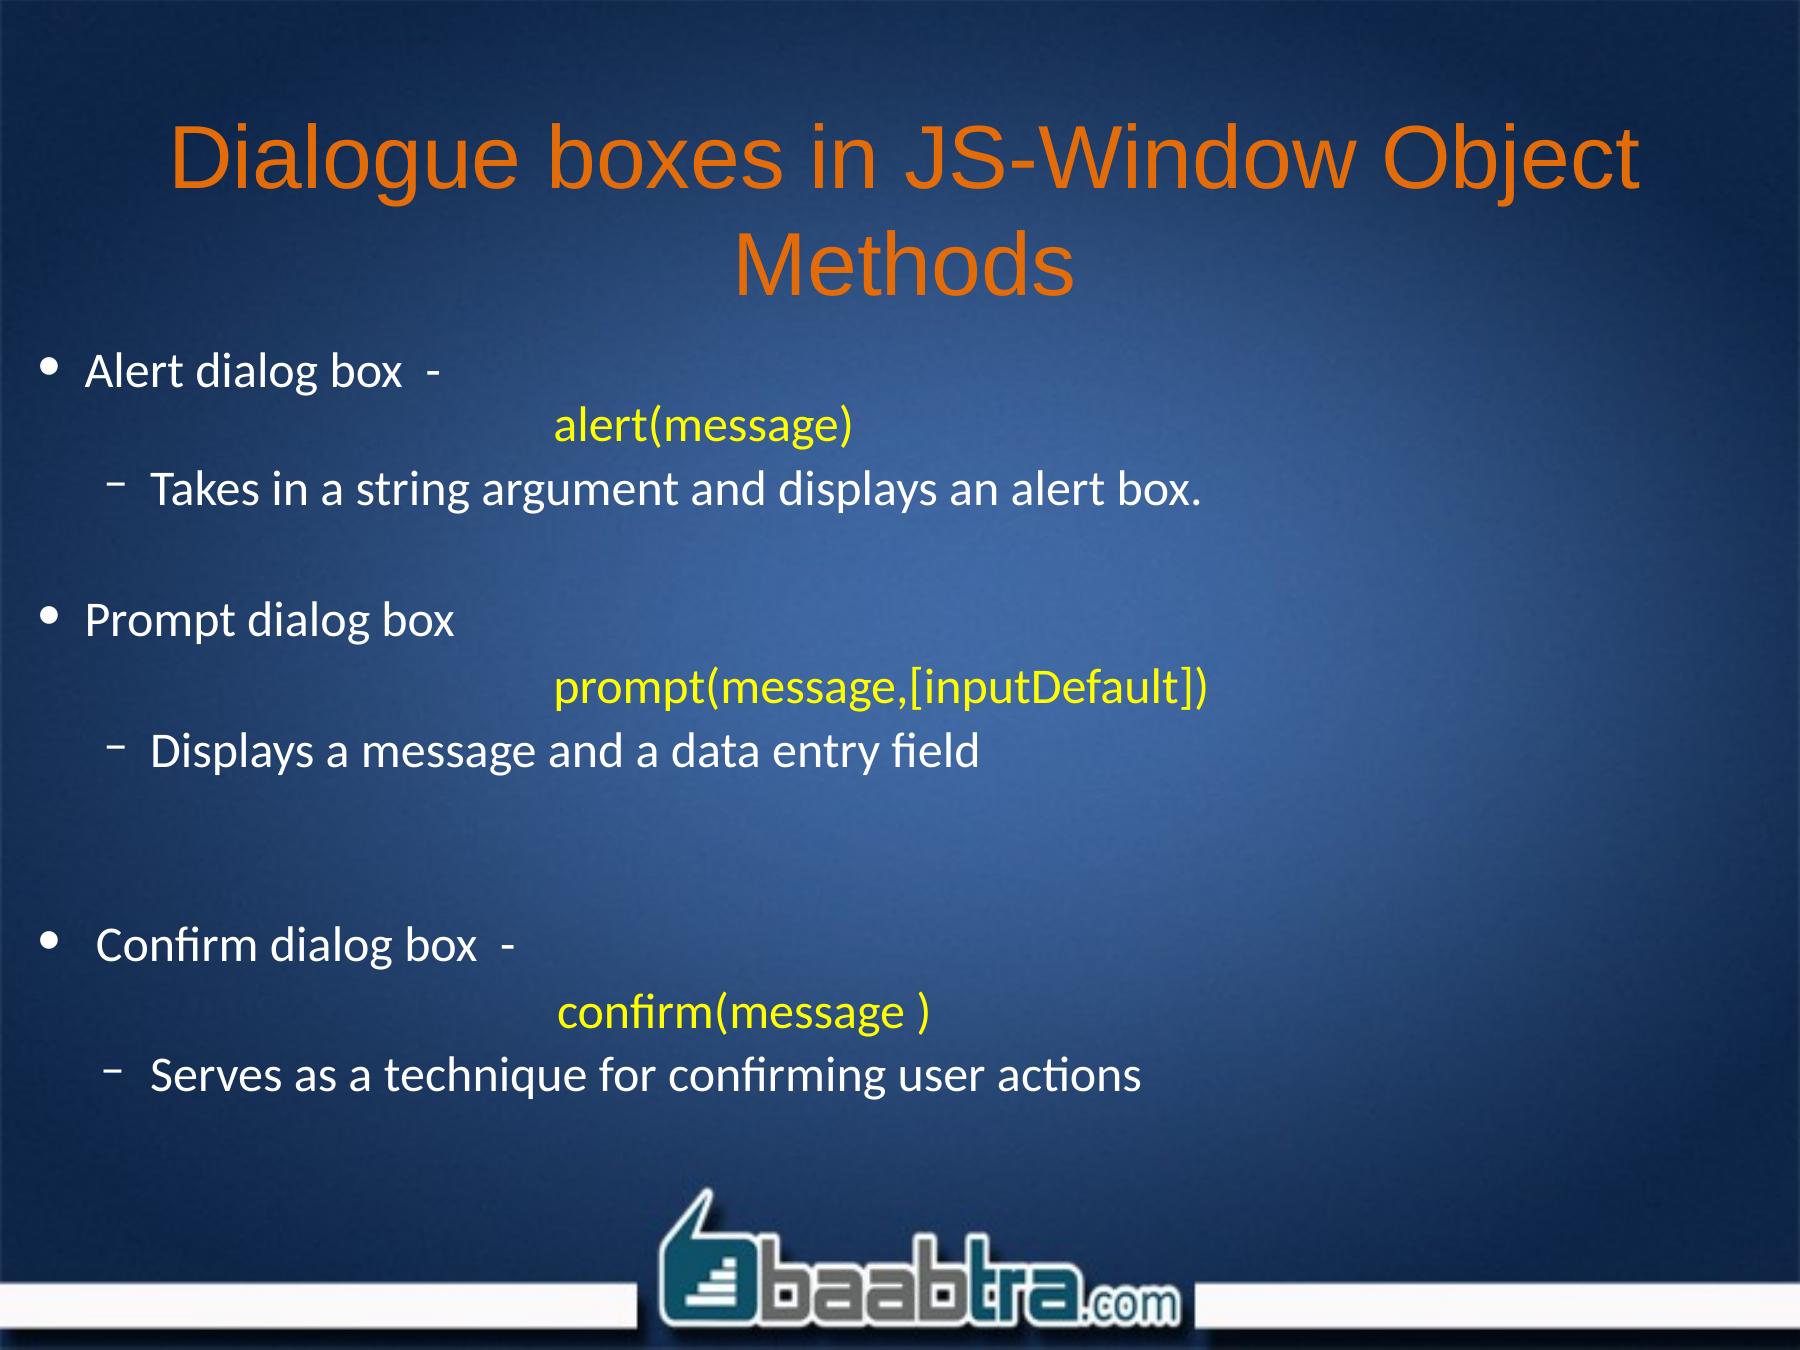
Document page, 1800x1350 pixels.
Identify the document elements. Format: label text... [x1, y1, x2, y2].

picture [0, 0, 1800, 1350]
text_box Dialogue boxes in JS-Window Object Methods [53, 112, 1756, 300]
text_box Alert dialog box - alert(message) Takes in a string argument and displays an alert box. Prompt dialog box prompt(message,[inputDefault]) Displays a message and a data entry field Confirm dialog box - confirm(message ) Serves as a technique for confirming user actions [13, 336, 1787, 952]
